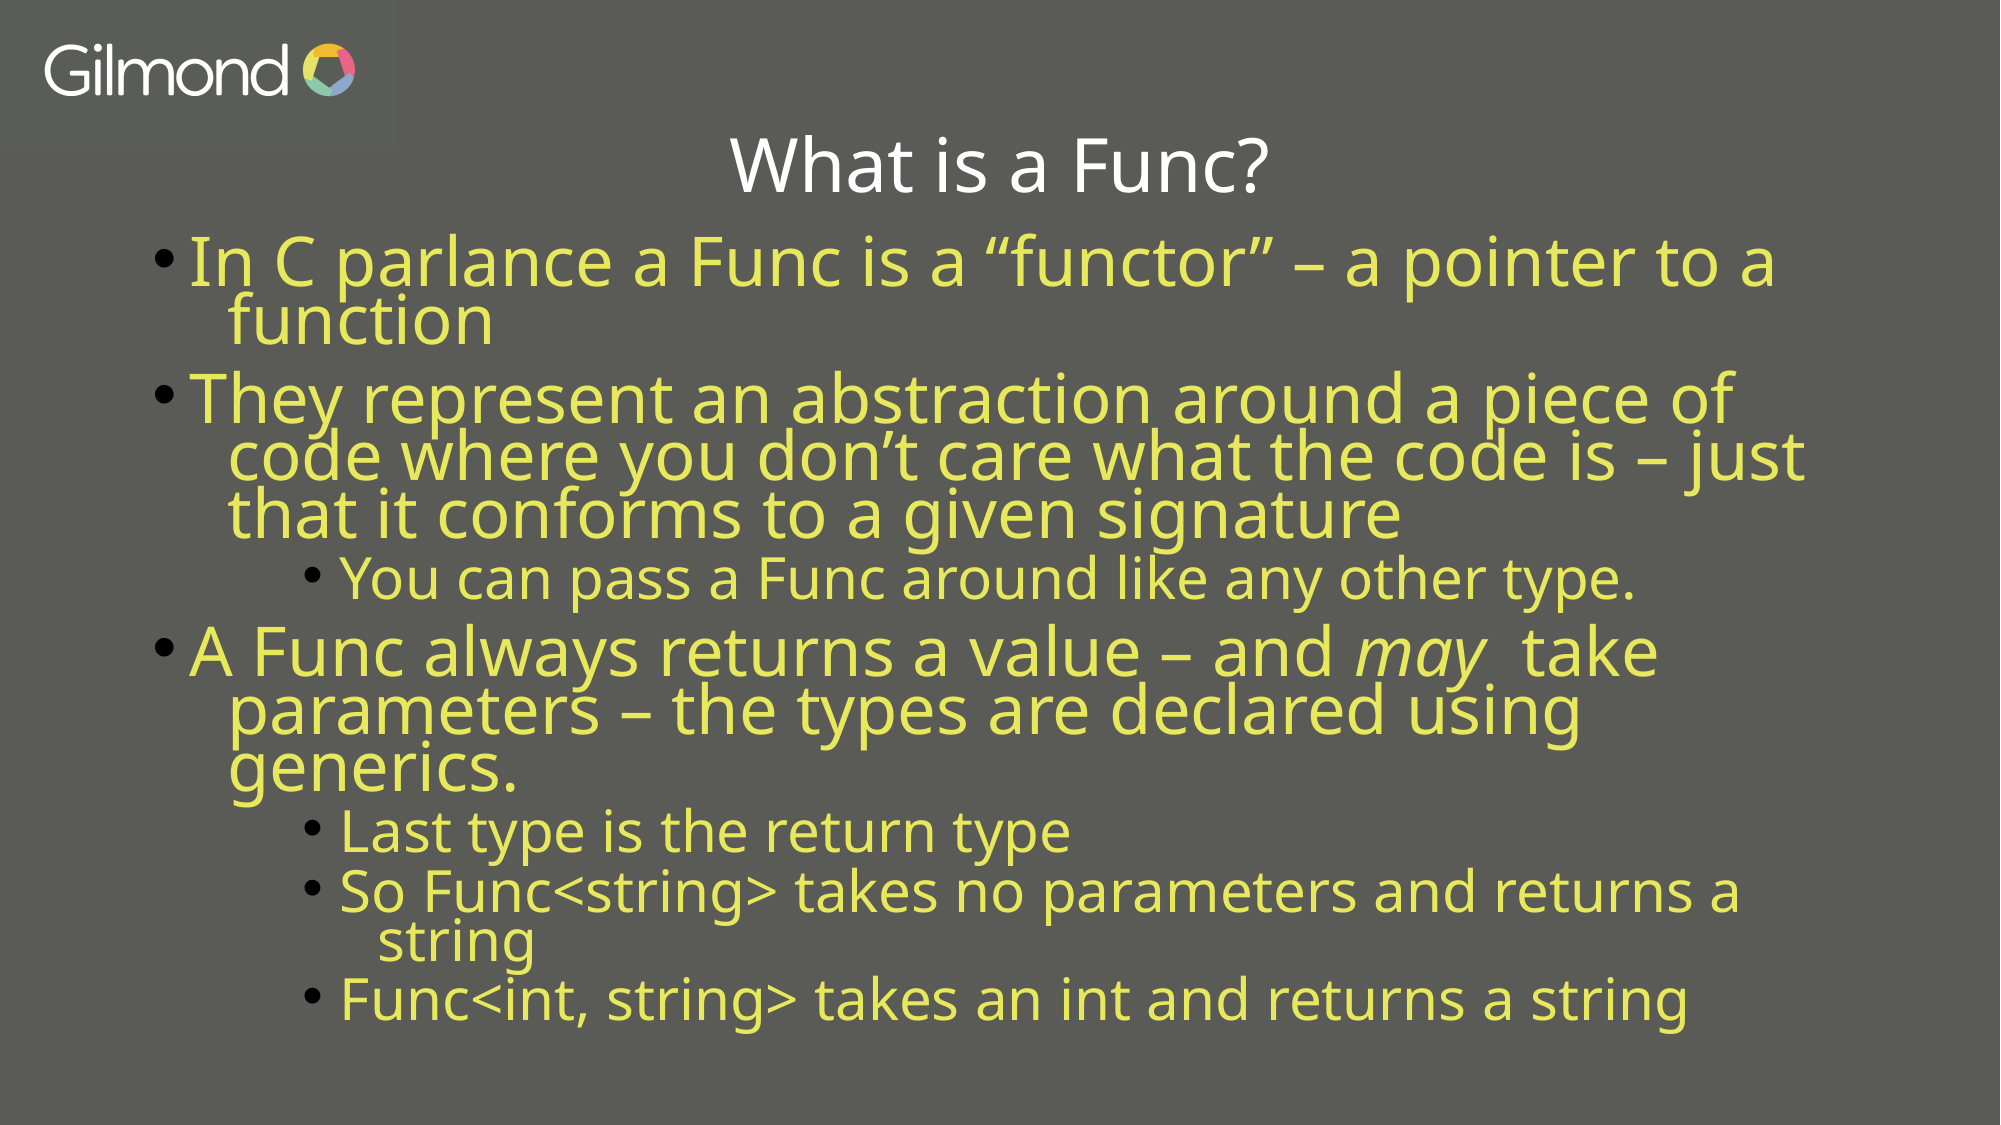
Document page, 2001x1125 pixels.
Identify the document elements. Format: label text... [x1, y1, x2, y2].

list In C parlance a Func is a “functor” – a pointer to a function They represent an abstraction around a piece of code where you don’t care what the code is – just that it conforms to a given signature You can pass a Func around like any other type. A Func always returns a value – and may take parameters – the types are declared using generics. Last type is the return type So Func<string> takes no parameters and returns a string Func<int, string> takes an int and returns a string [137, 233, 1863, 1053]
picture [0, 0, 399, 149]
title What is a Func? [137, 59, 1863, 233]
